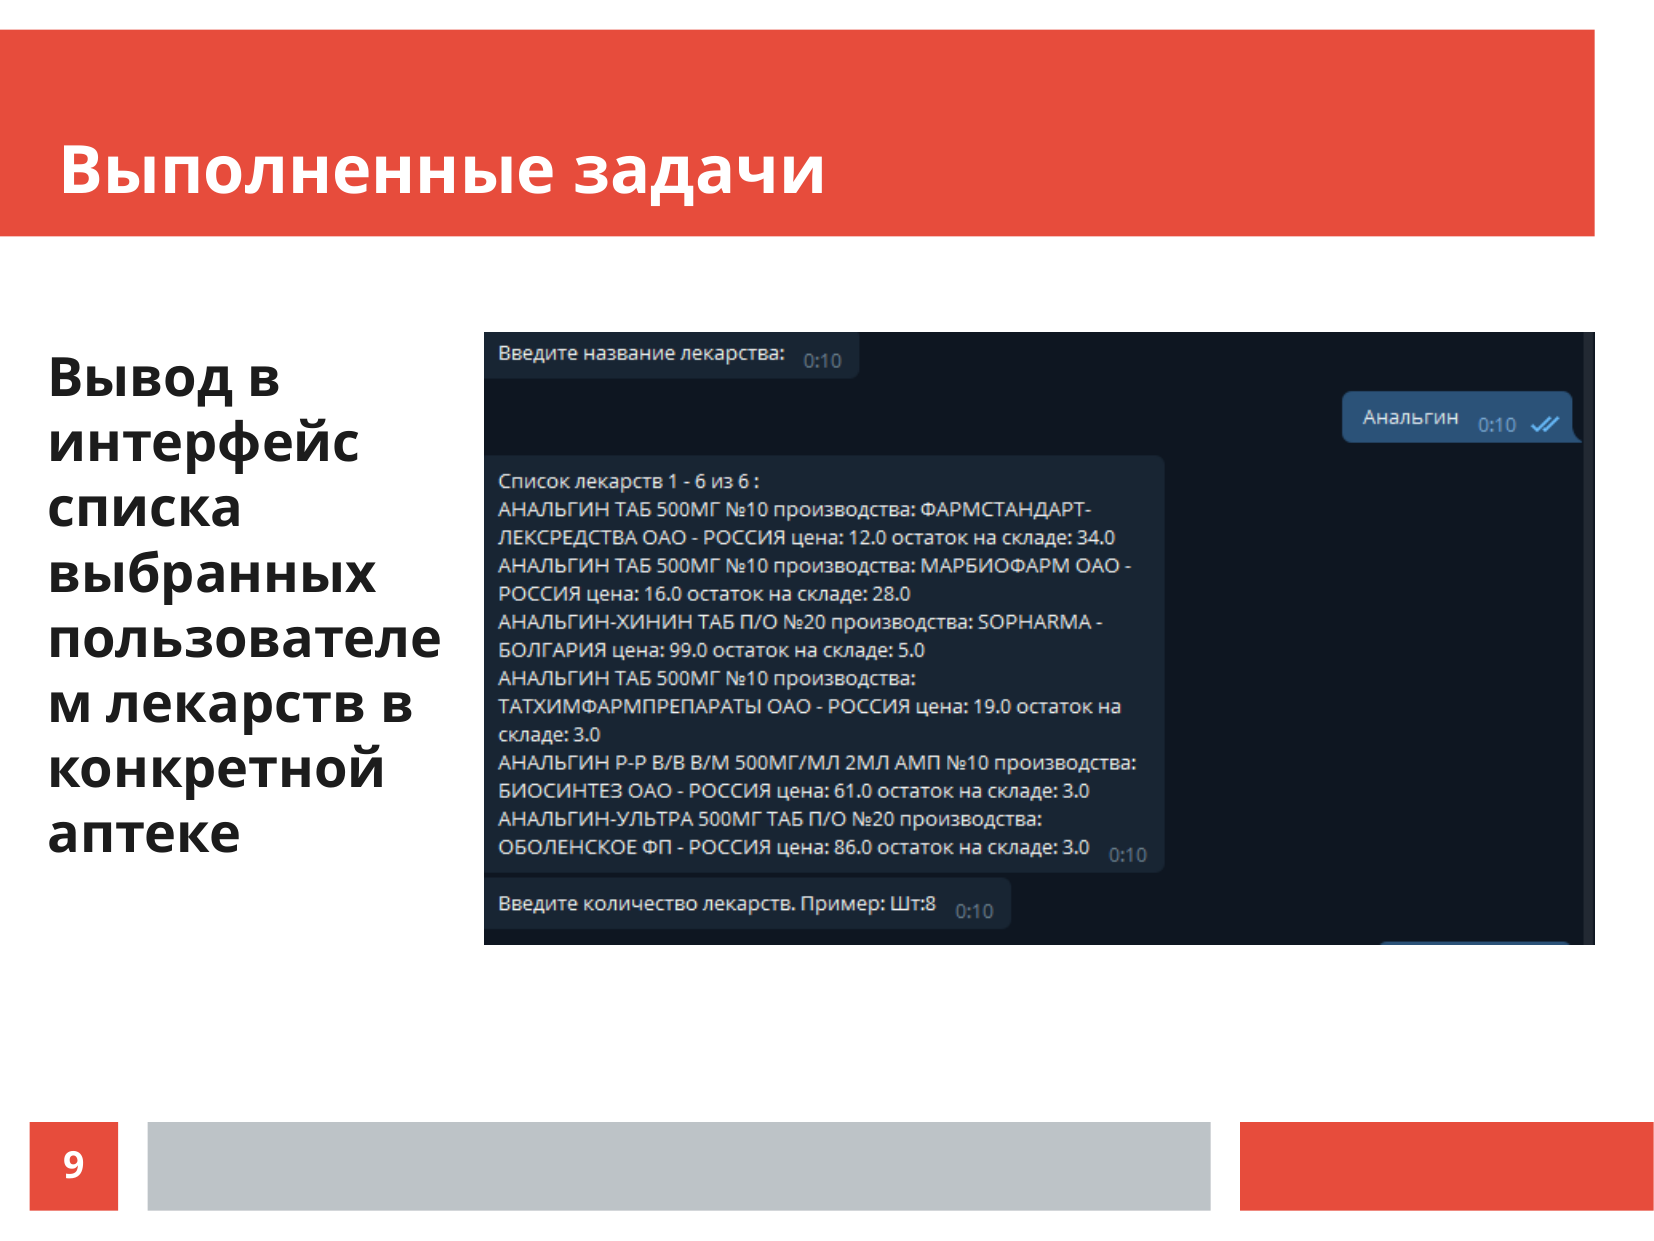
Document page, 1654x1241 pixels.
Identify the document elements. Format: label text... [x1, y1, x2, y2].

list Вывод в интерфейс списка выбранных пользователем лекарств в конкретной аптеке [47, 342, 485, 957]
picture [484, 332, 1595, 945]
title Выполненные задачи [59, 59, 1595, 207]
text_box [29, 1122, 119, 1211]
